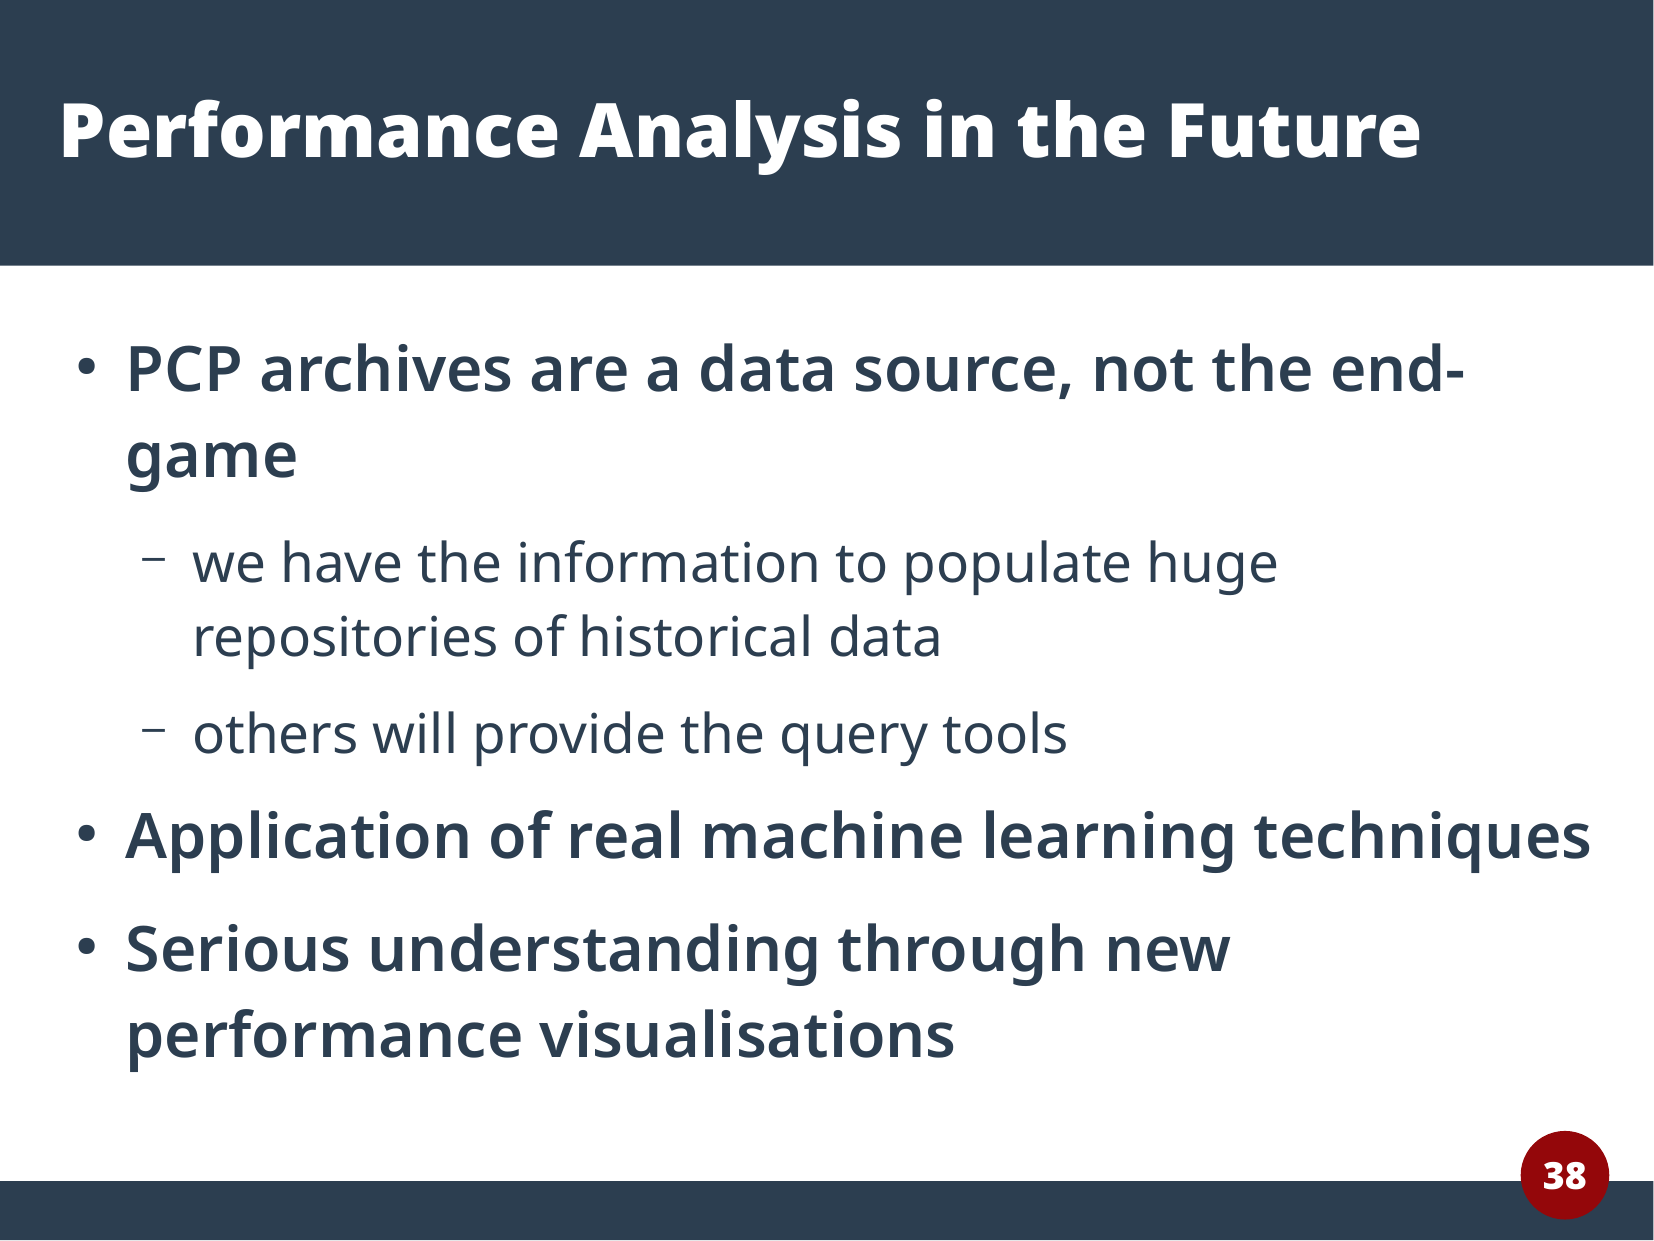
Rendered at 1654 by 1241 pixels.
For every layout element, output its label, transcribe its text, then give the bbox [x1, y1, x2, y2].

list PCP archives are a data source, not the end-game we have the information to populate huge repositories of historical data others will provide the query tools Application of real machine learning techniques Serious understanding through new performance visualisations [59, 324, 1595, 1152]
title Performance Analysis in the Future [59, 49, 1595, 207]
